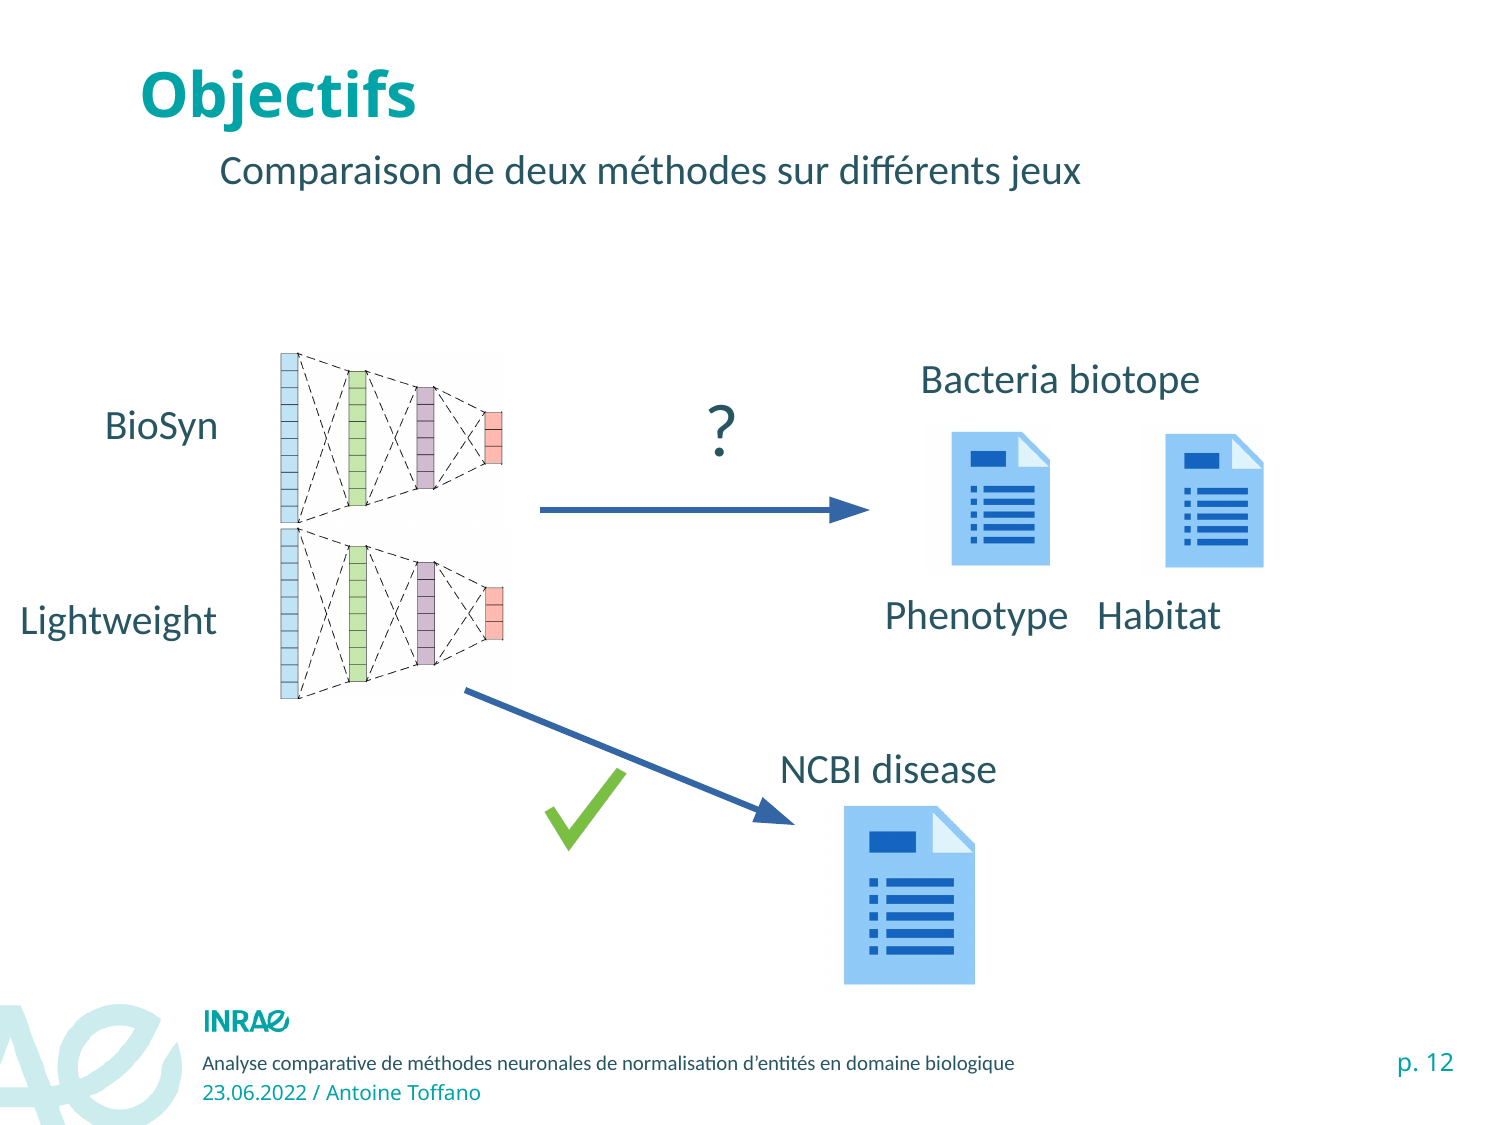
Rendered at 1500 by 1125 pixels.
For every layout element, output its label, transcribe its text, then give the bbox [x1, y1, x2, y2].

text_box Bacteria biotope [905, 344, 1356, 506]
text_box NCBI disease [765, 734, 1080, 896]
picture [0, 996, 328, 1125]
text_box BioSyn [90, 389, 265, 454]
picture [926, 506, 1050, 575]
picture [1140, 424, 1264, 577]
text_box Objectifs [139, 24, 1396, 170]
text_box Lightweight [5, 585, 316, 697]
picture [276, 349, 511, 701]
text_box ? [690, 392, 749, 496]
picture [810, 896, 975, 997]
picture [540, 764, 631, 856]
text_box Phenotype Habitat [869, 580, 1320, 741]
text_box Comparaison de deux méthodes sur différents jeux [205, 140, 1396, 253]
